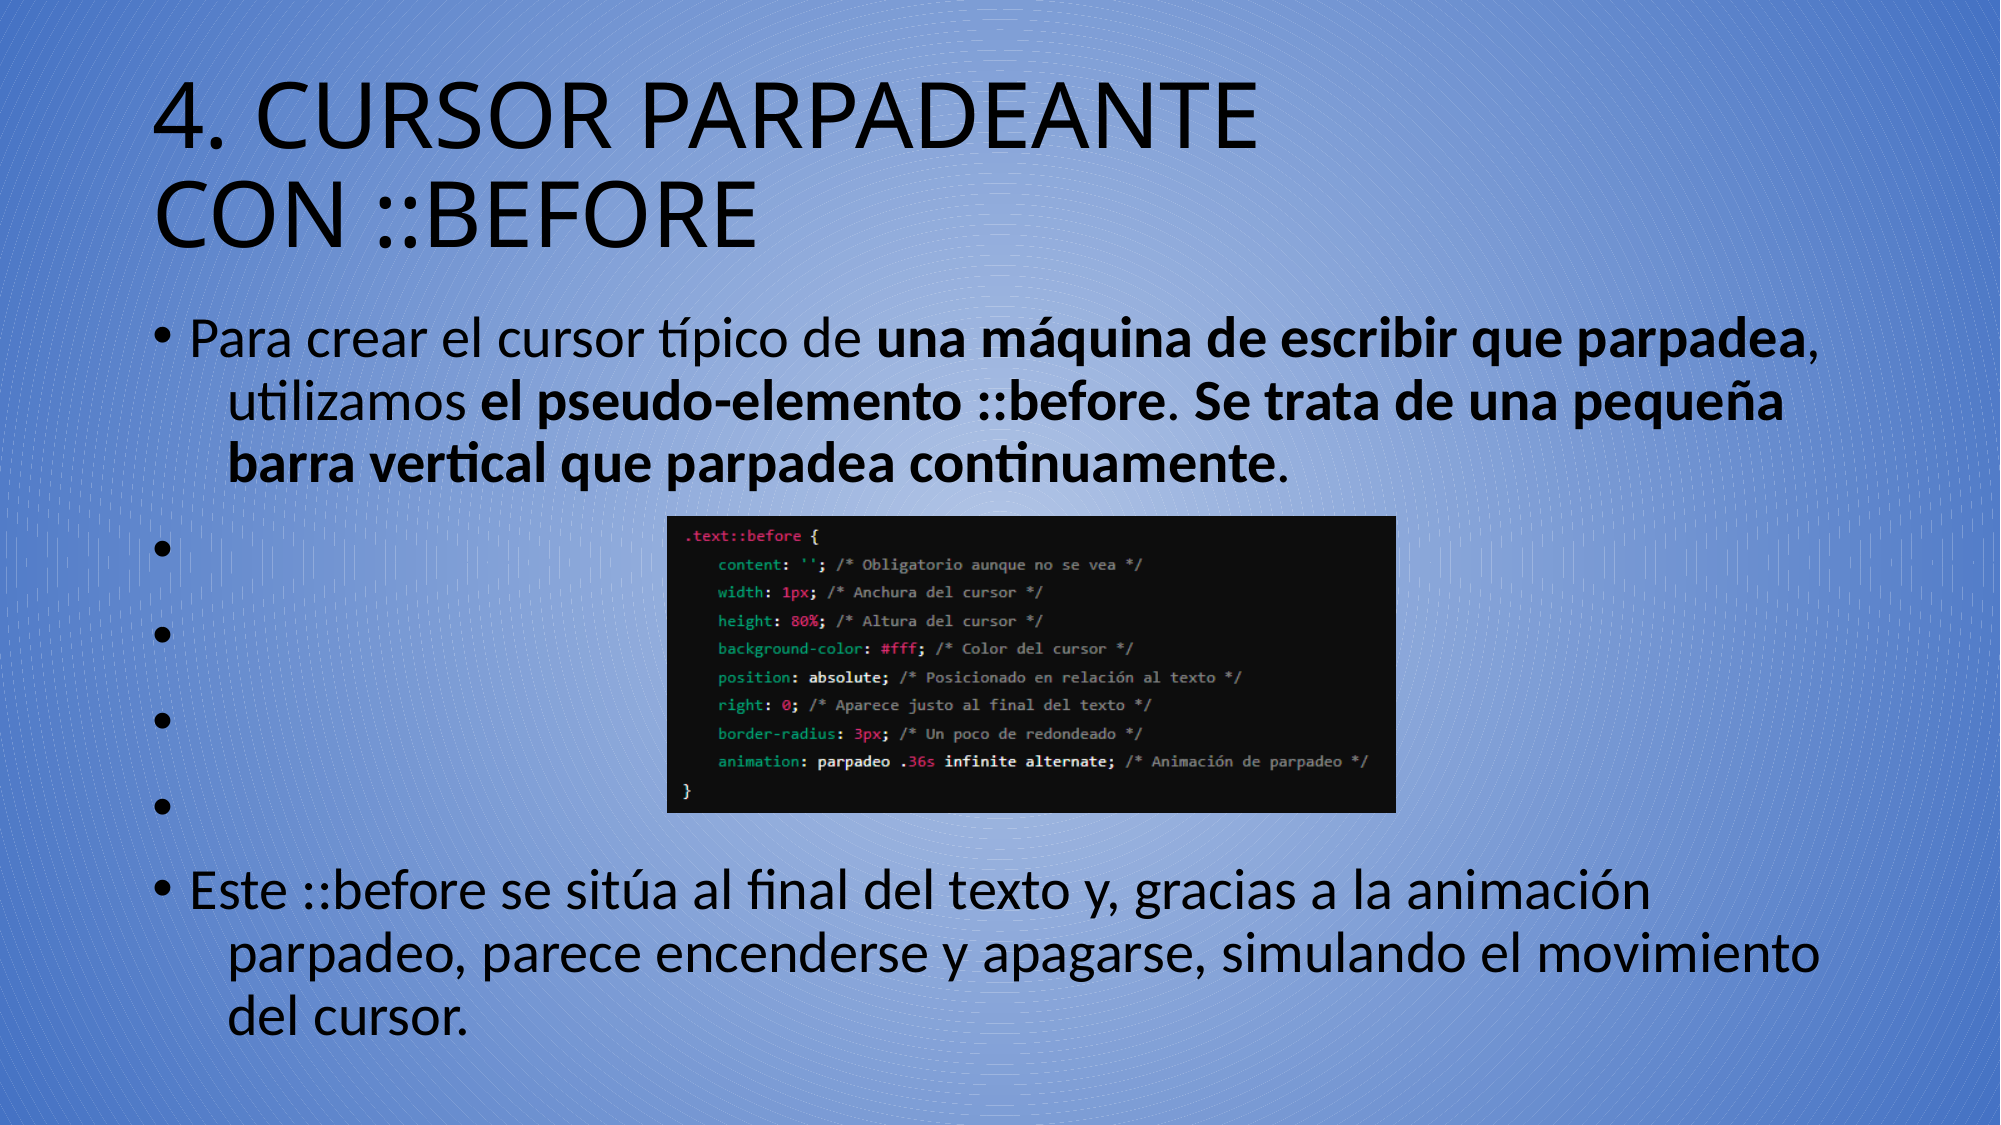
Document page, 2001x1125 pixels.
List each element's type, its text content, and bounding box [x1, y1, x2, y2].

picture [667, 516, 1396, 813]
list Para crear el cursor típico de una máquina de escribir que parpadea, utilizamos el pseudo-elemento ::before. Se trata de una pequeña barra vertical que parpadea continuamente. Este ::before se sitúa al final del texto y, gracias a la animación parpadeo, parece encenderse y apagarse, simulando el movimiento del cursor. [137, 299, 1863, 1098]
title 4. CURSOR PARPADEANTE CON ::BEFORE [137, 59, 1863, 278]
